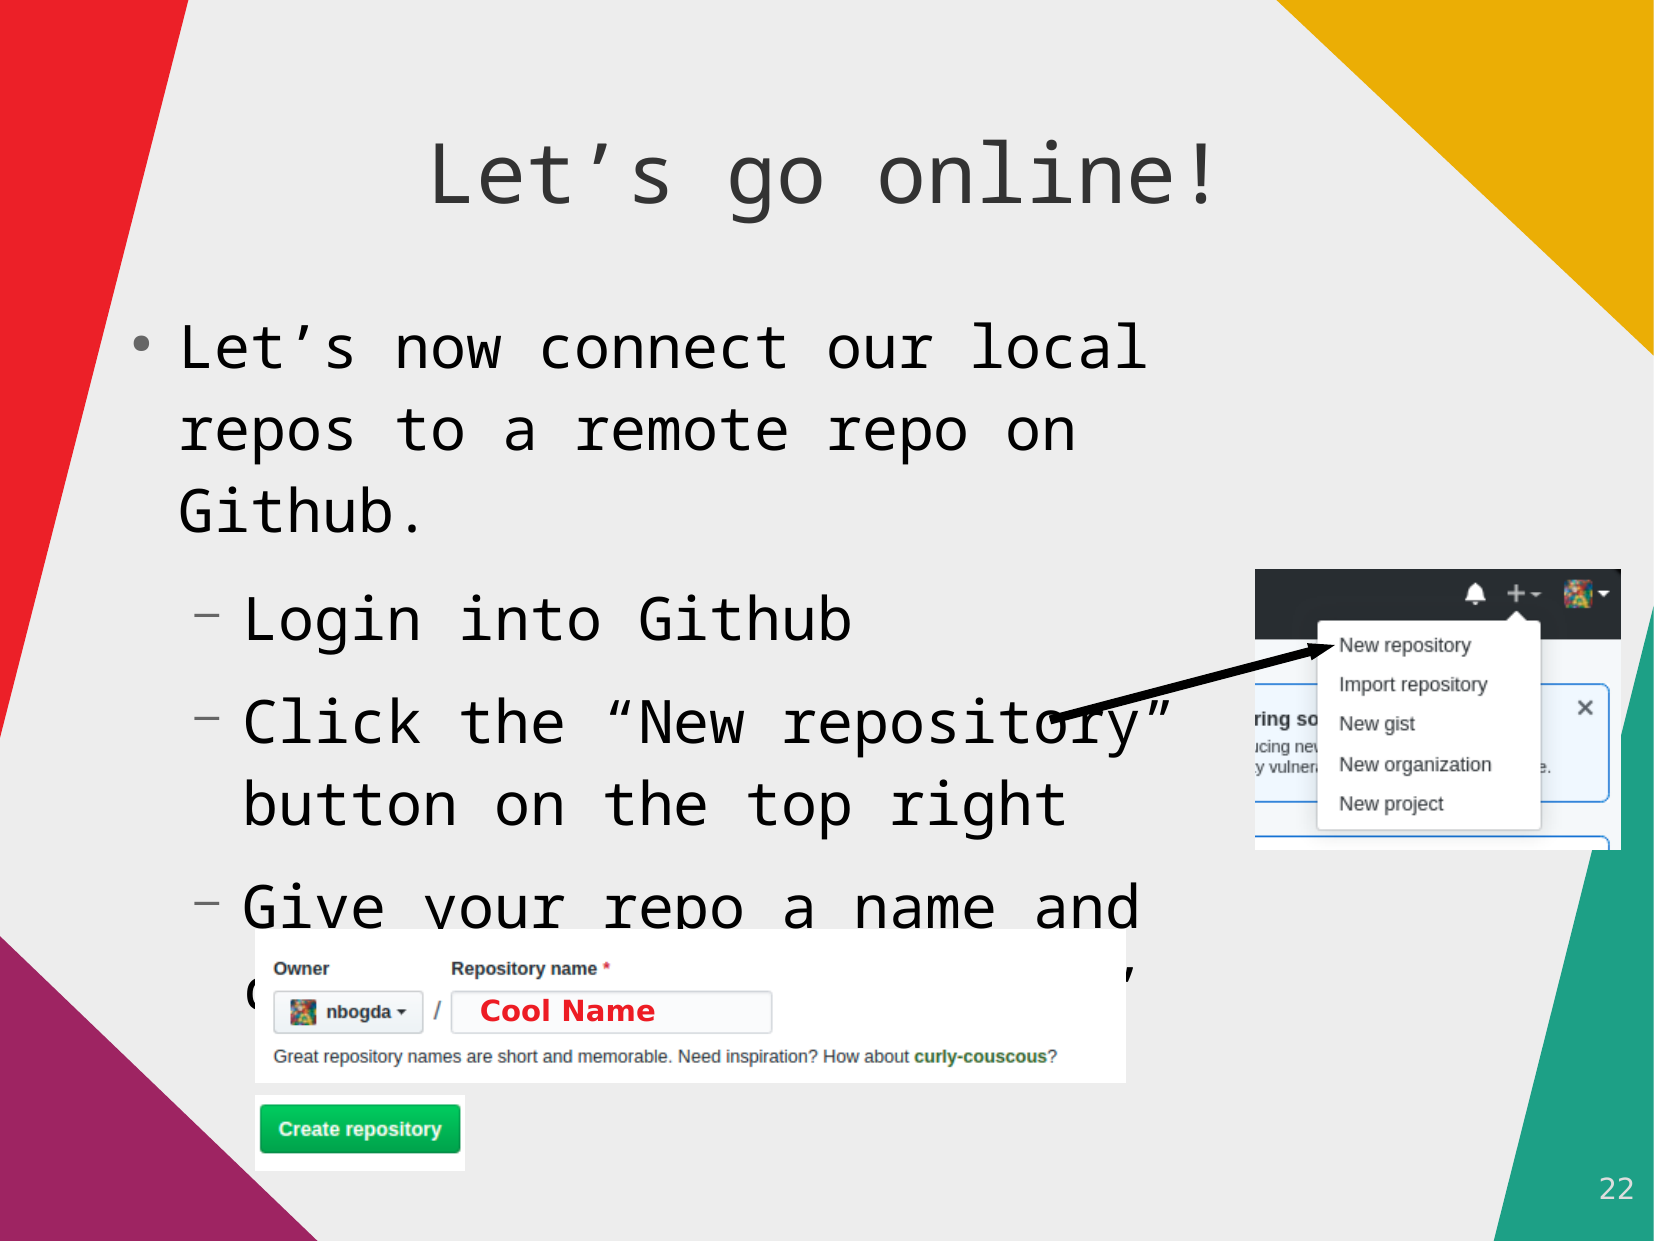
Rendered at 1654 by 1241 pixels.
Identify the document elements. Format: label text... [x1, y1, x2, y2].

picture [1255, 569, 1621, 850]
text_box Cool Name [465, 986, 766, 1036]
list Let’s now connect our local repos to a remote repo on Github. Login into Github Click the “New repository” button on the top right Give your repo a name and click “Create repository” [114, 304, 1261, 1036]
picture [255, 929, 1126, 1083]
title Let’s go online! [114, 73, 1539, 271]
picture [255, 1095, 466, 1171]
